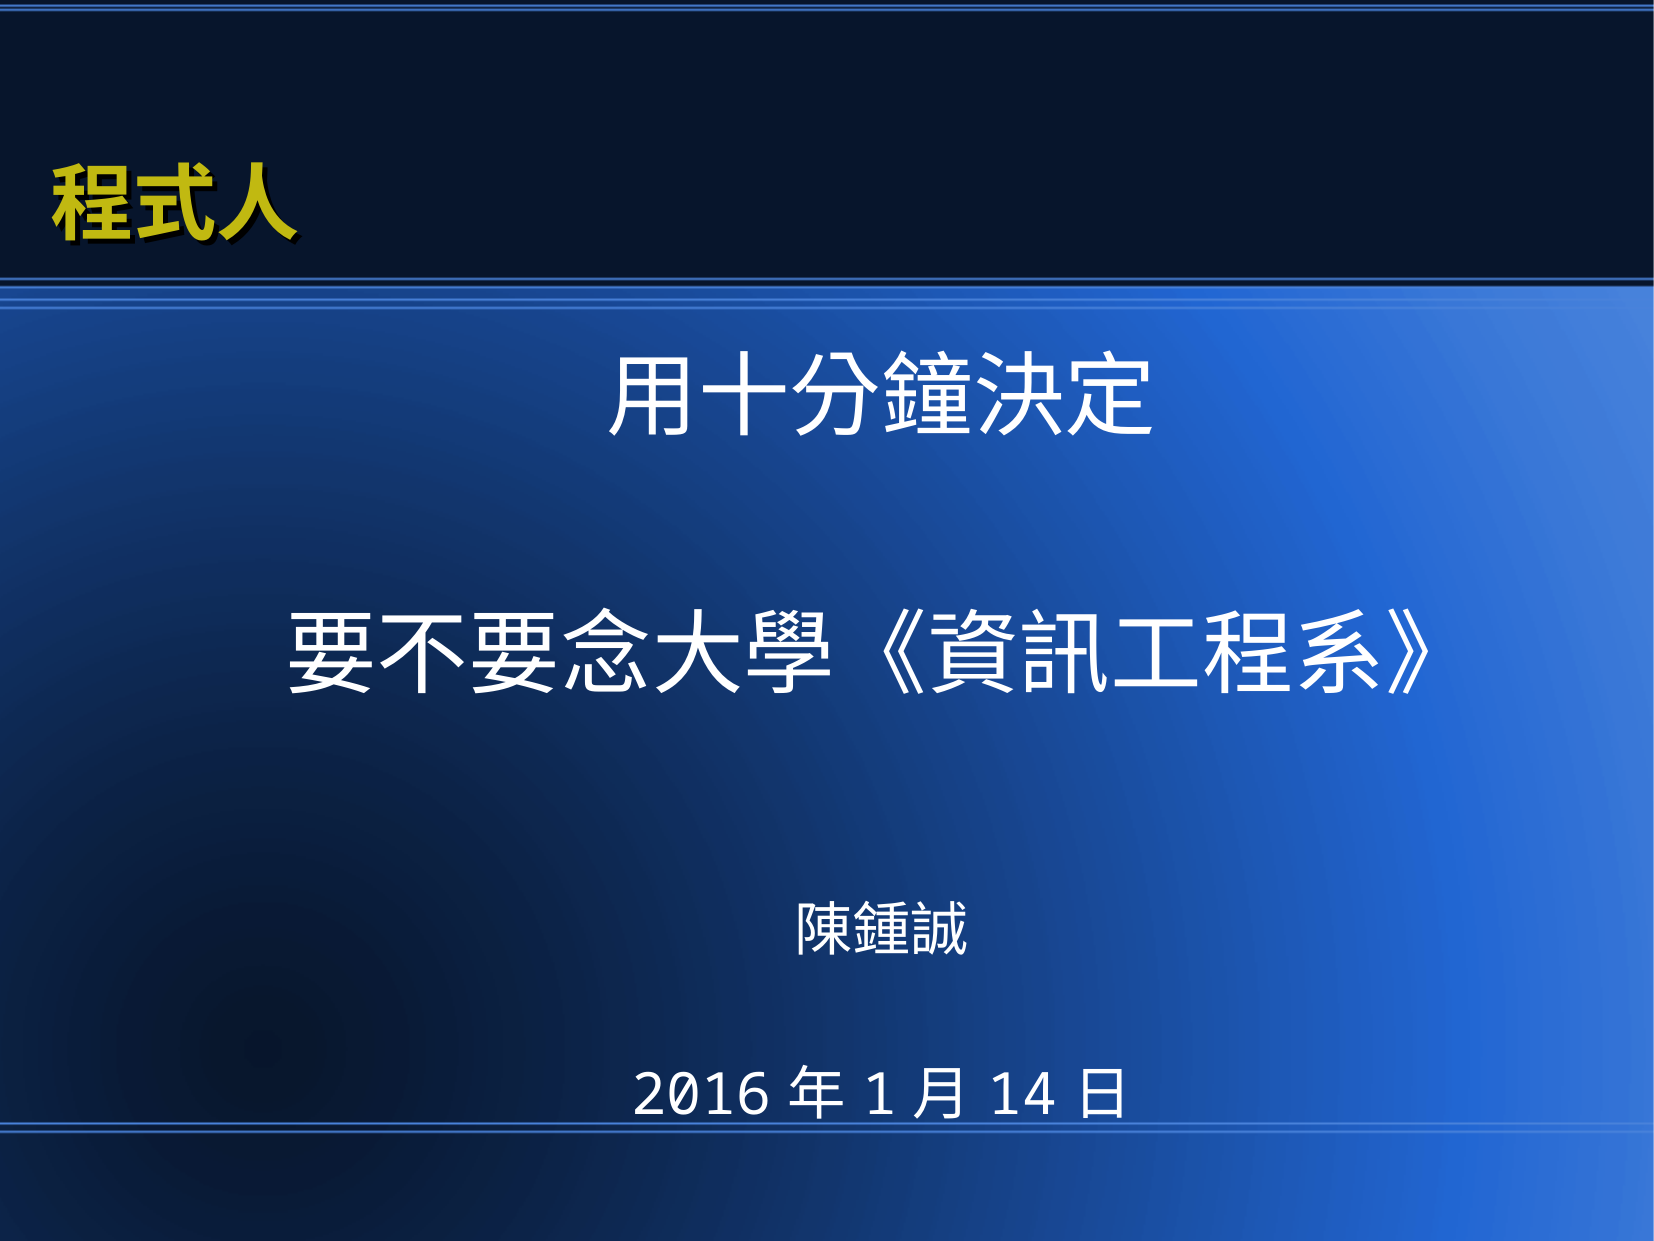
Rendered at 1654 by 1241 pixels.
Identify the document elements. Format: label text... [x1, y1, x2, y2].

text_box 程式人 [35, 129, 378, 325]
subtitle 用十分鐘決定 要不要念大學《資訊工程系》 陳鍾誠 2016年1月14日 [137, 342, 1626, 1110]
picture [0, 0, 1654, 1241]
